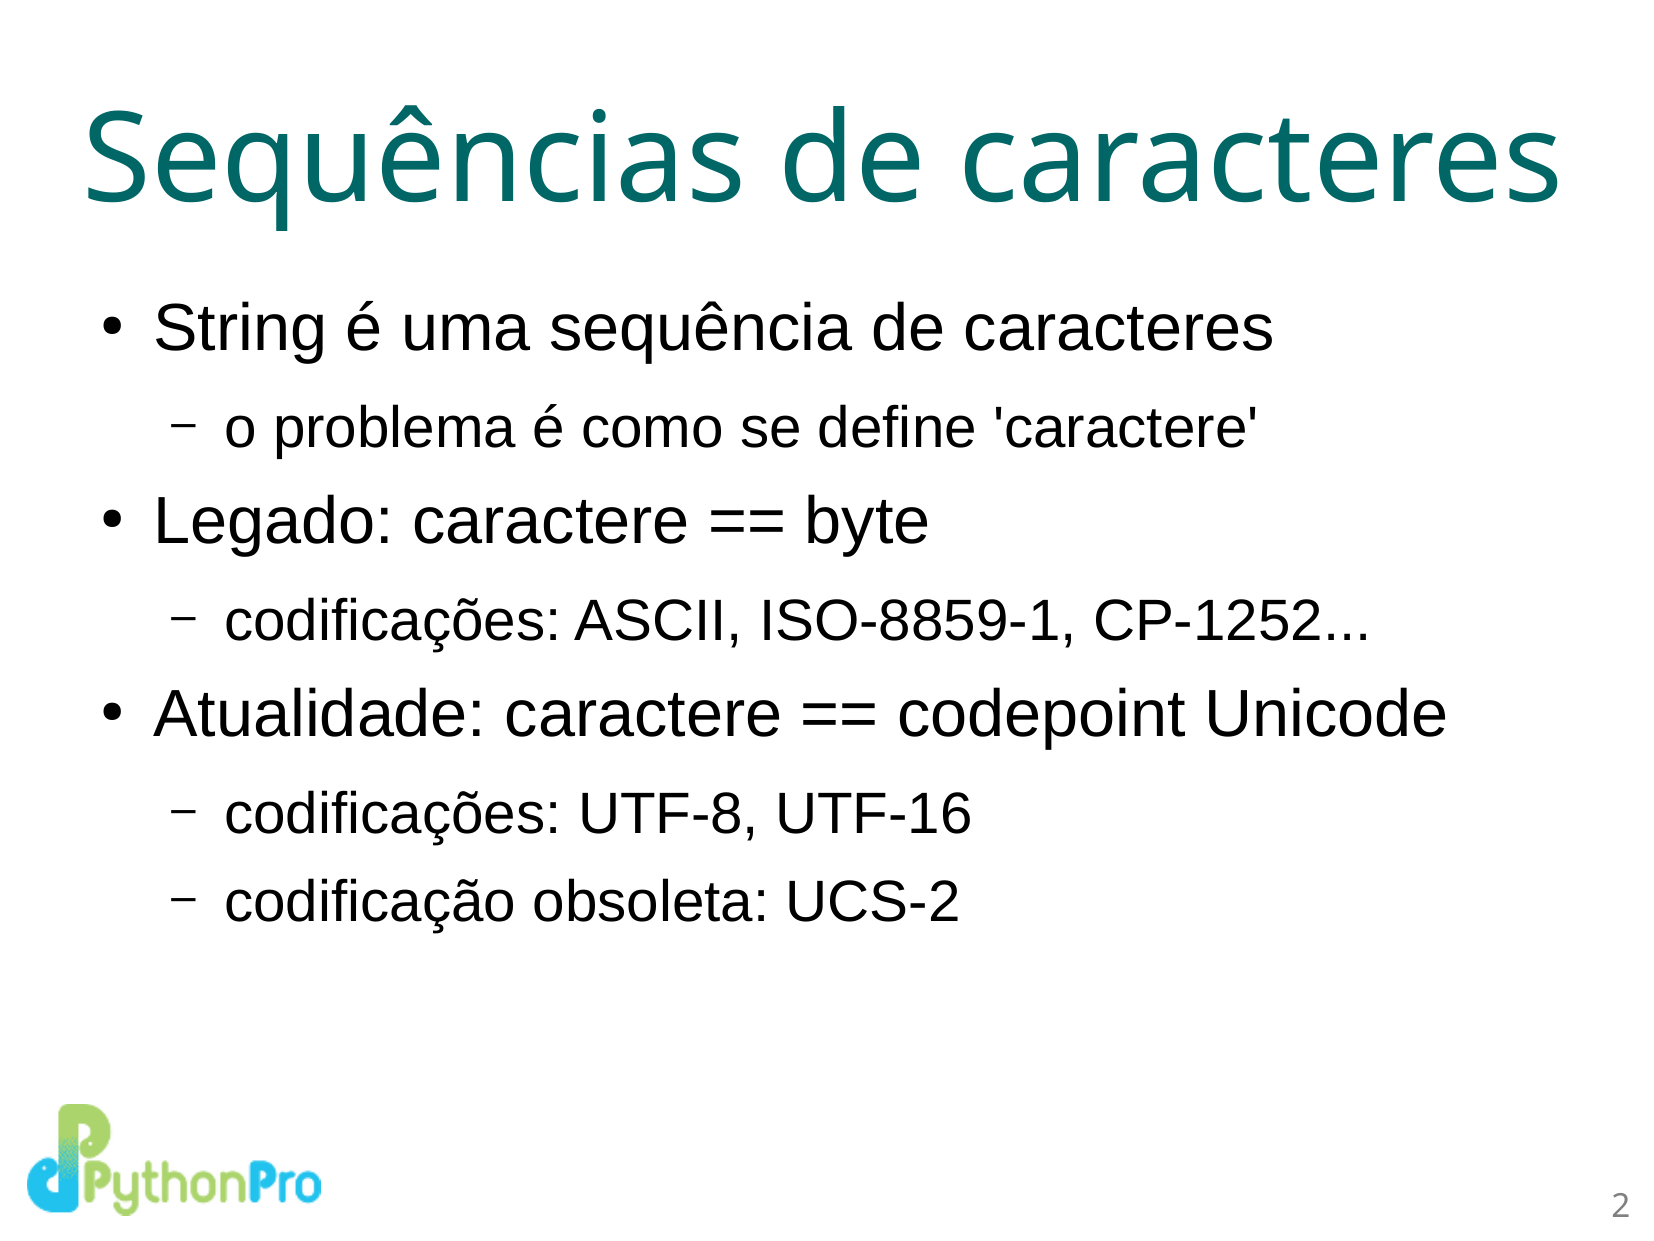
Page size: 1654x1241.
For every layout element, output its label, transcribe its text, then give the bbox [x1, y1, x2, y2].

picture [27, 1104, 321, 1216]
list String é uma sequência de caracteres o problema é como se define 'caractere' Legado: caractere == byte codificações: ASCII, ISO-8859-1, CP-1252... Atualidade: caractere == codepoint Unicode codificações: UTF-8, UTF-16 codificação obsoleta: UCS-2 [82, 290, 1571, 1010]
title Sequências de caracteres [82, 49, 1571, 257]
